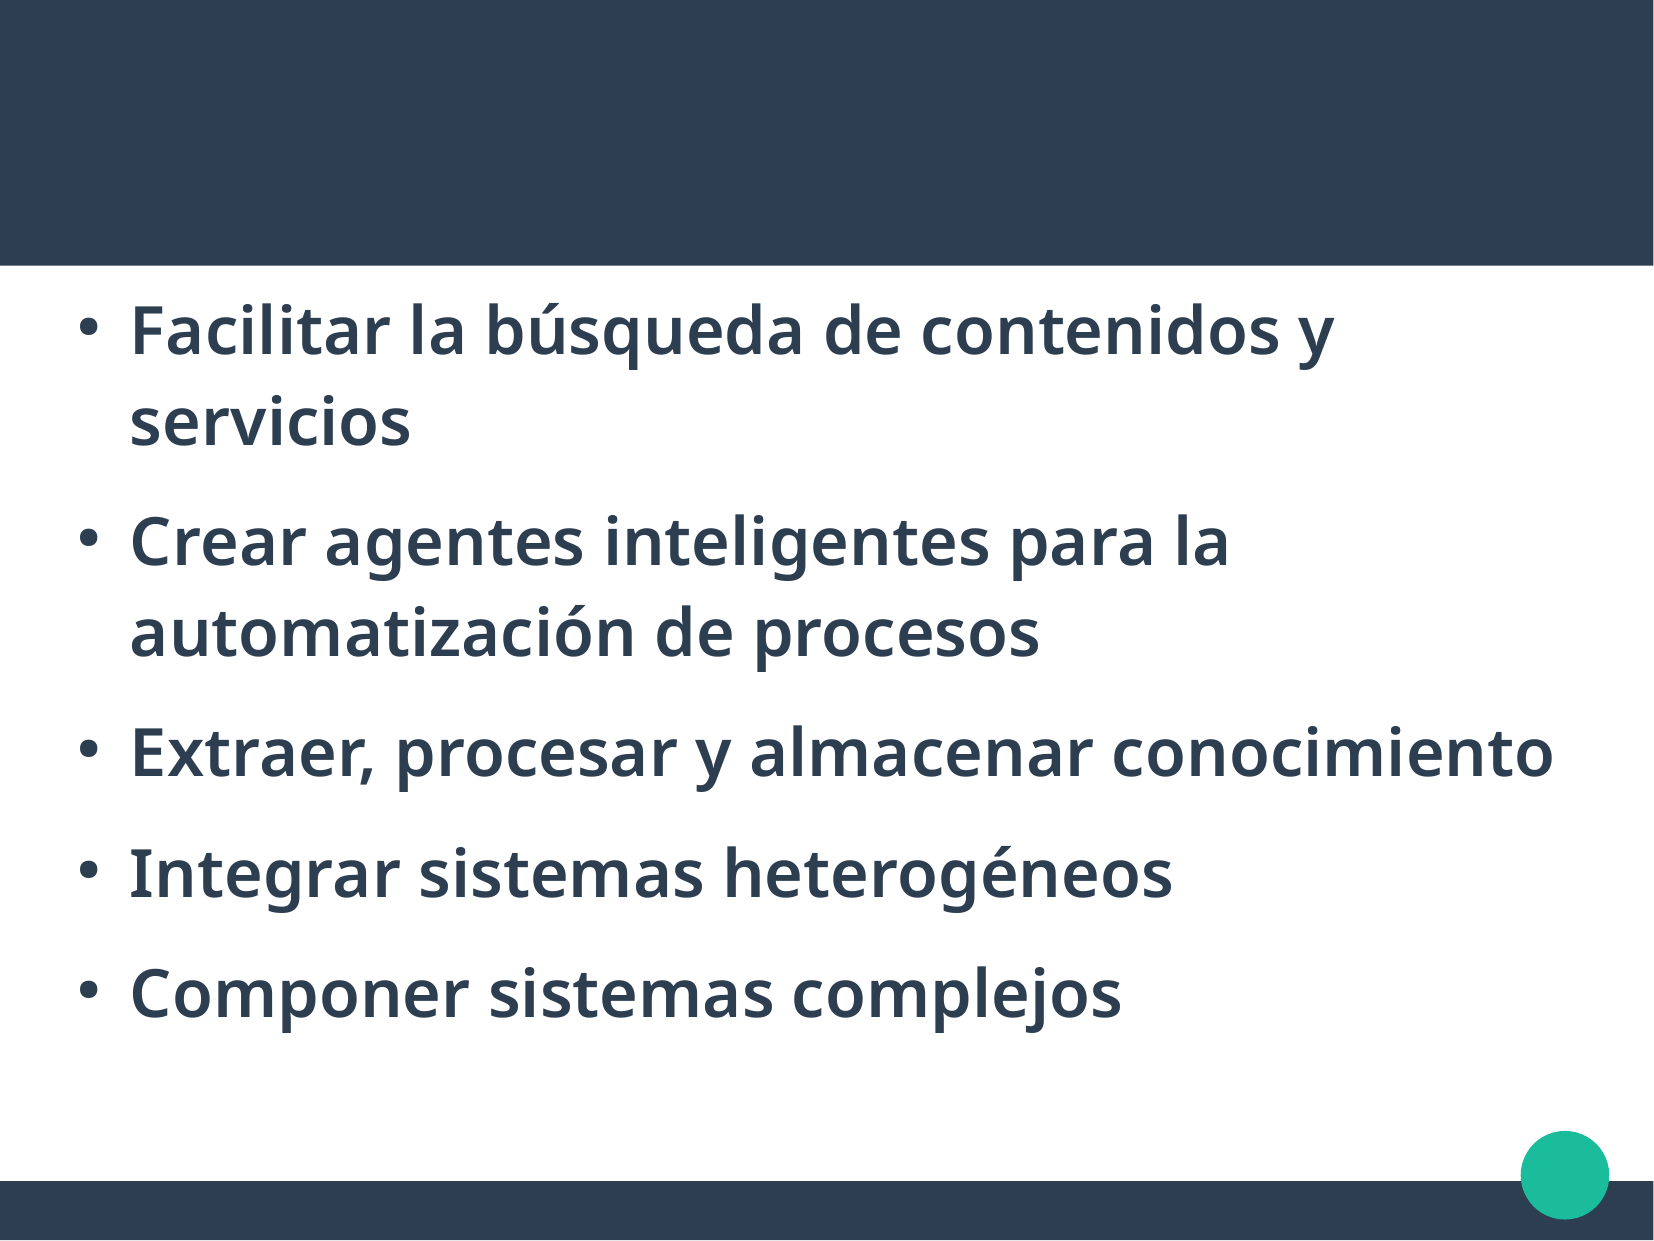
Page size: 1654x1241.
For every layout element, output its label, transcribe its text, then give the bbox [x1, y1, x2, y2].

list Facilitar la búsqueda de contenidos y servicios Crear agentes inteligentes para la automatización de procesos Extraer, procesar y almacenar conocimiento Integrar sistemas heterogéneos Componer sistemas complejos [59, 283, 1595, 1152]
